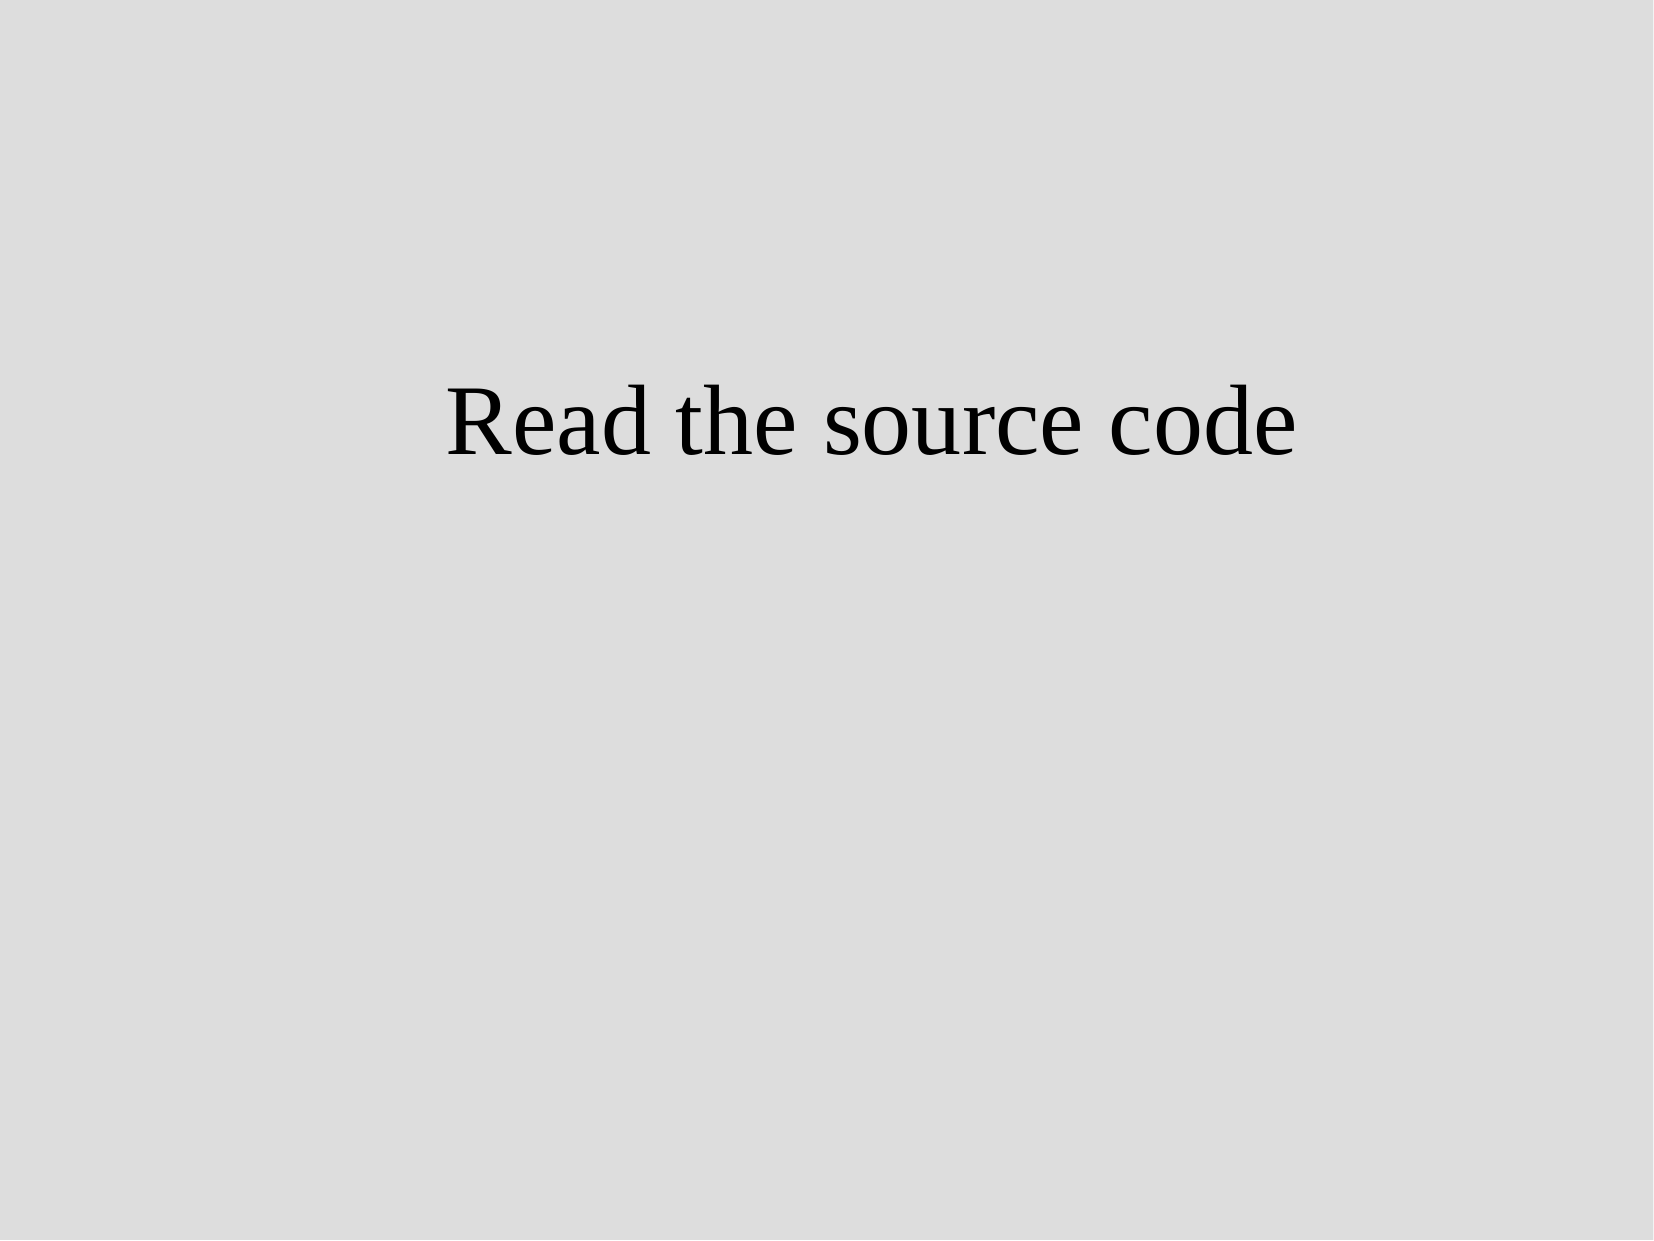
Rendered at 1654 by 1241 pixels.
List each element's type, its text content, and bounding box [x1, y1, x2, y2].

text_box Read the source code [271, 357, 1473, 484]
subtitle [82, 49, 1571, 1010]
